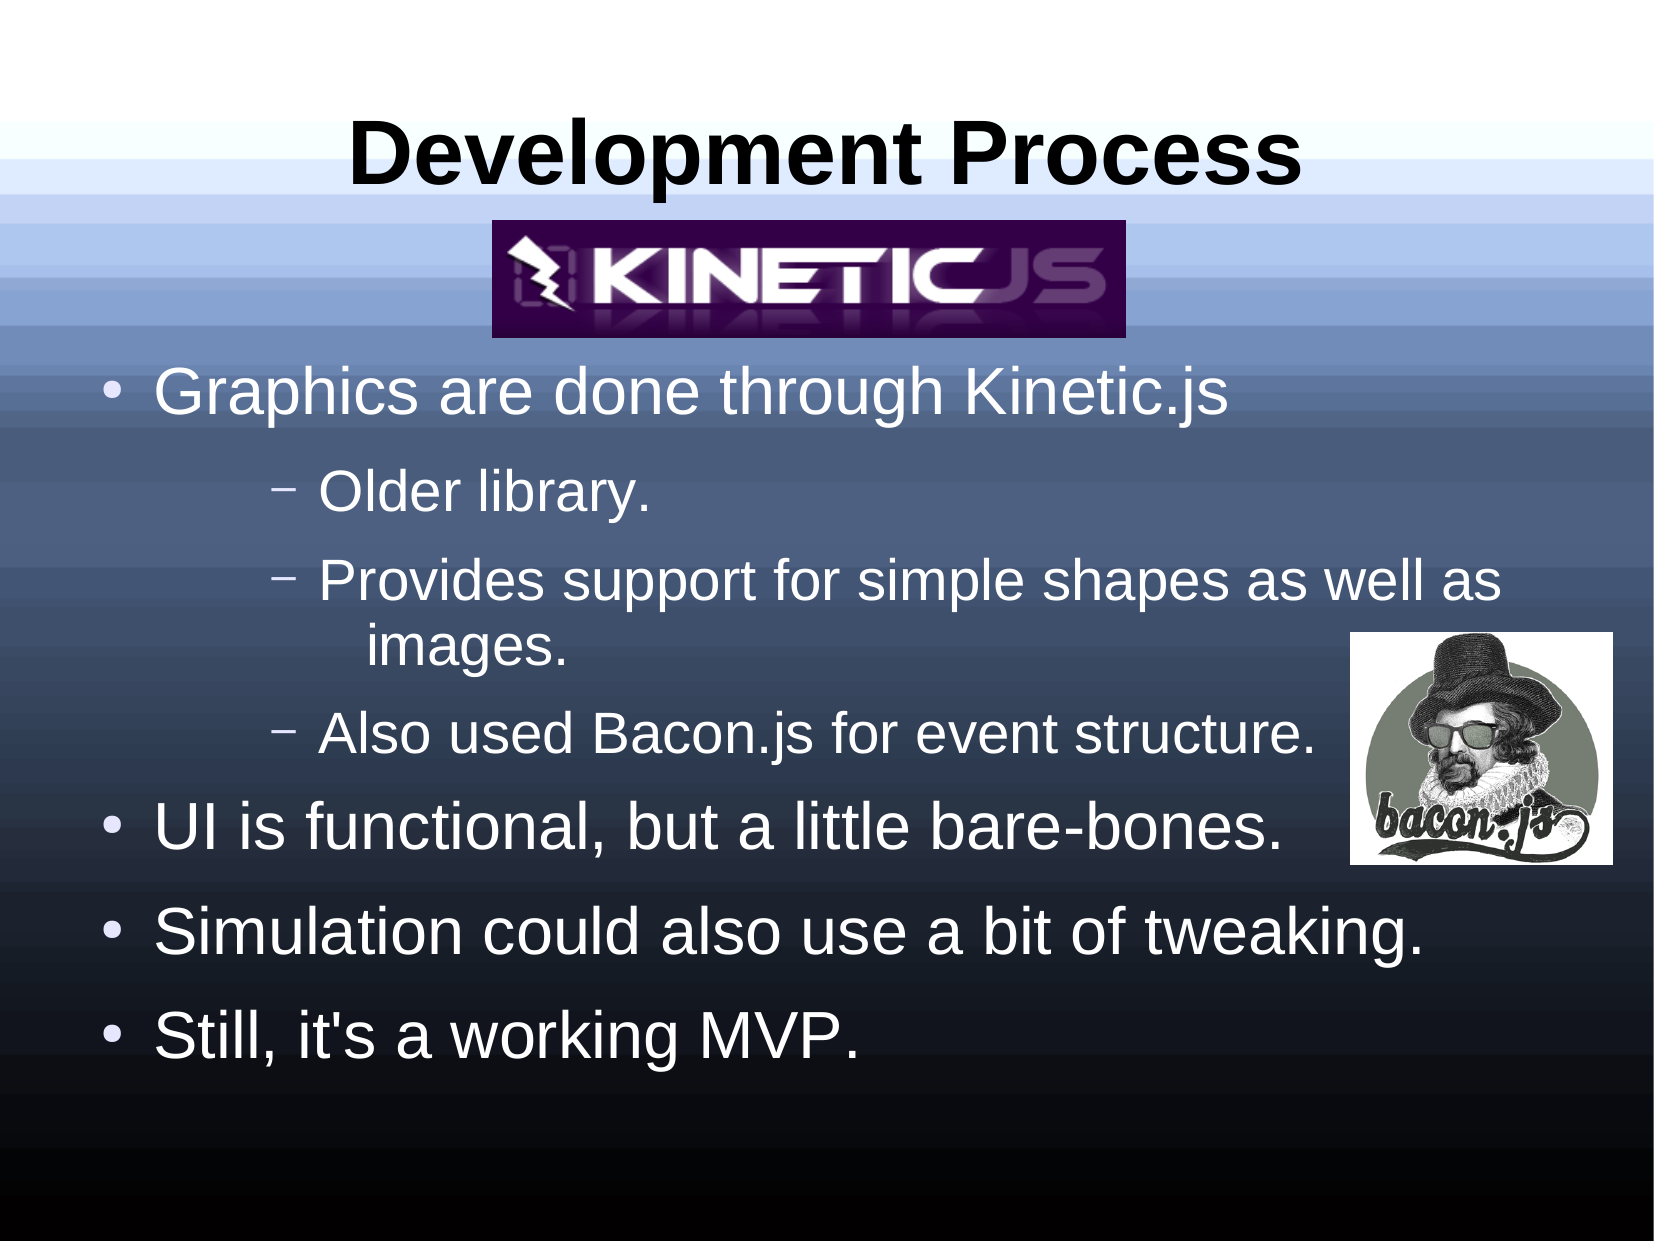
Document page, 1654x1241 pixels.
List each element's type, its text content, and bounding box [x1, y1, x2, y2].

picture [0, 0, 1654, 1241]
list Graphics are done through Kinetic.js Older library. Provides support for simple shapes as well as images. Also used Bacon.js for event structure. UI is functional, but a little bare-bones. Simulation could also use a bit of tweaking. Still, it's a working MVP. [82, 354, 1571, 1109]
title Development Process [82, 49, 1571, 257]
